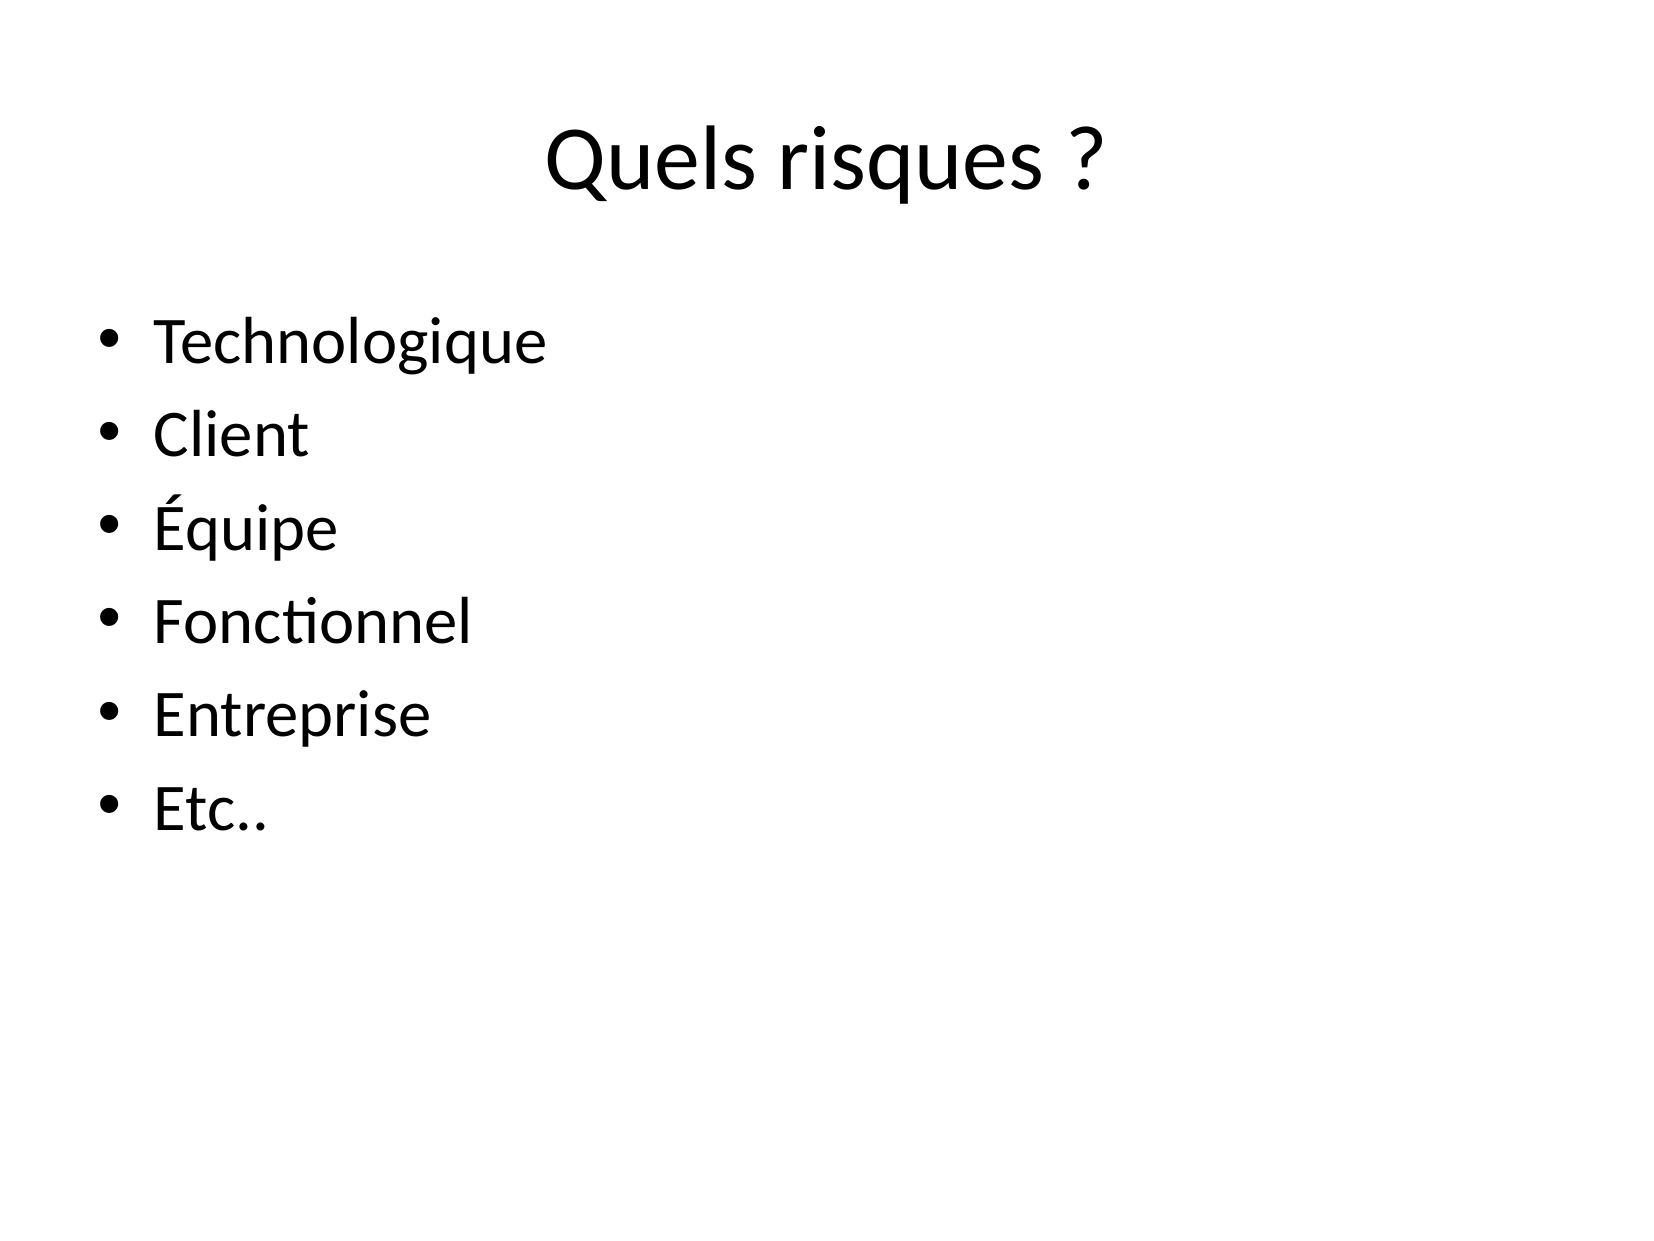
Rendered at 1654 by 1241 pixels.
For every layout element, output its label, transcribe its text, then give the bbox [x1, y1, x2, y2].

list Technologique Client Équipe Fonctionnel Entreprise Etc.. [82, 289, 1571, 1108]
title Quels risques ? [82, 49, 1571, 257]
